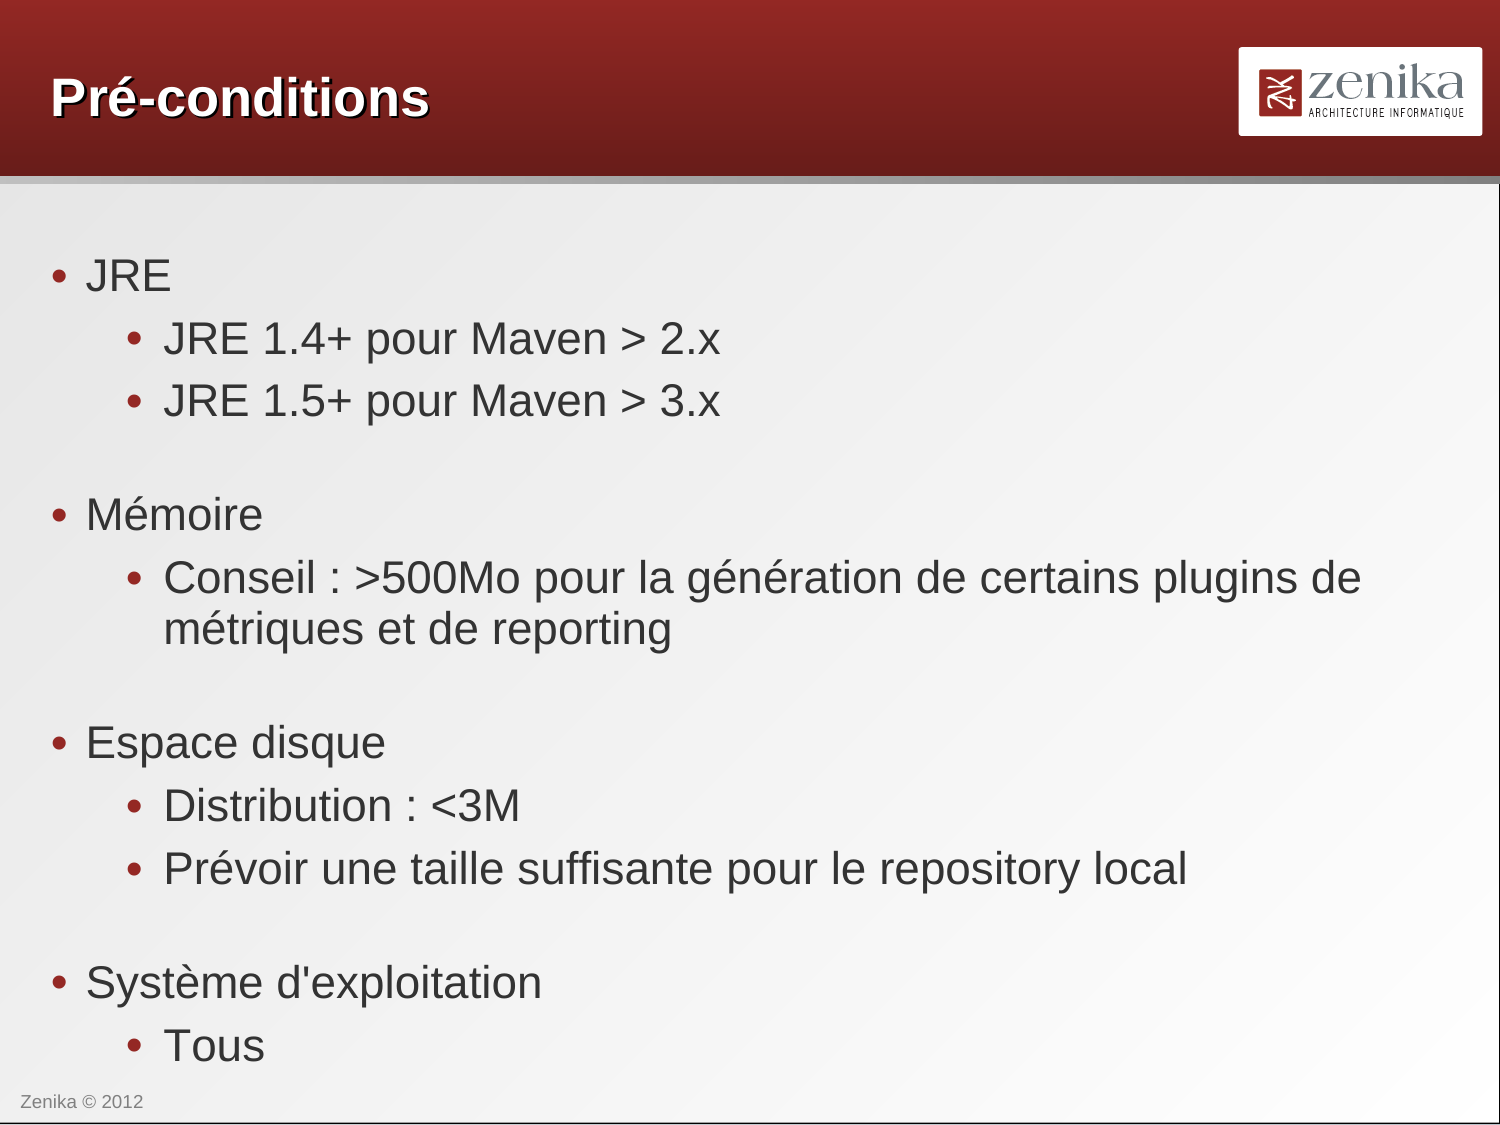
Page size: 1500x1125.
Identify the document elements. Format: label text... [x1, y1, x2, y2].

title Pré-conditions [50, 15, 1206, 180]
list JRE JRE 1.4+ pour Maven > 2.x JRE 1.5+ pour Maven > 3.x Mémoire Conseil : >500Mo pour la génération de certains plugins de métriques et de reporting Espace disque Distribution : <3M Prévoir une taille suffisante pour le repository local Système d'exploitation Tous [50, 249, 1435, 1079]
picture [1257, 58, 1464, 125]
